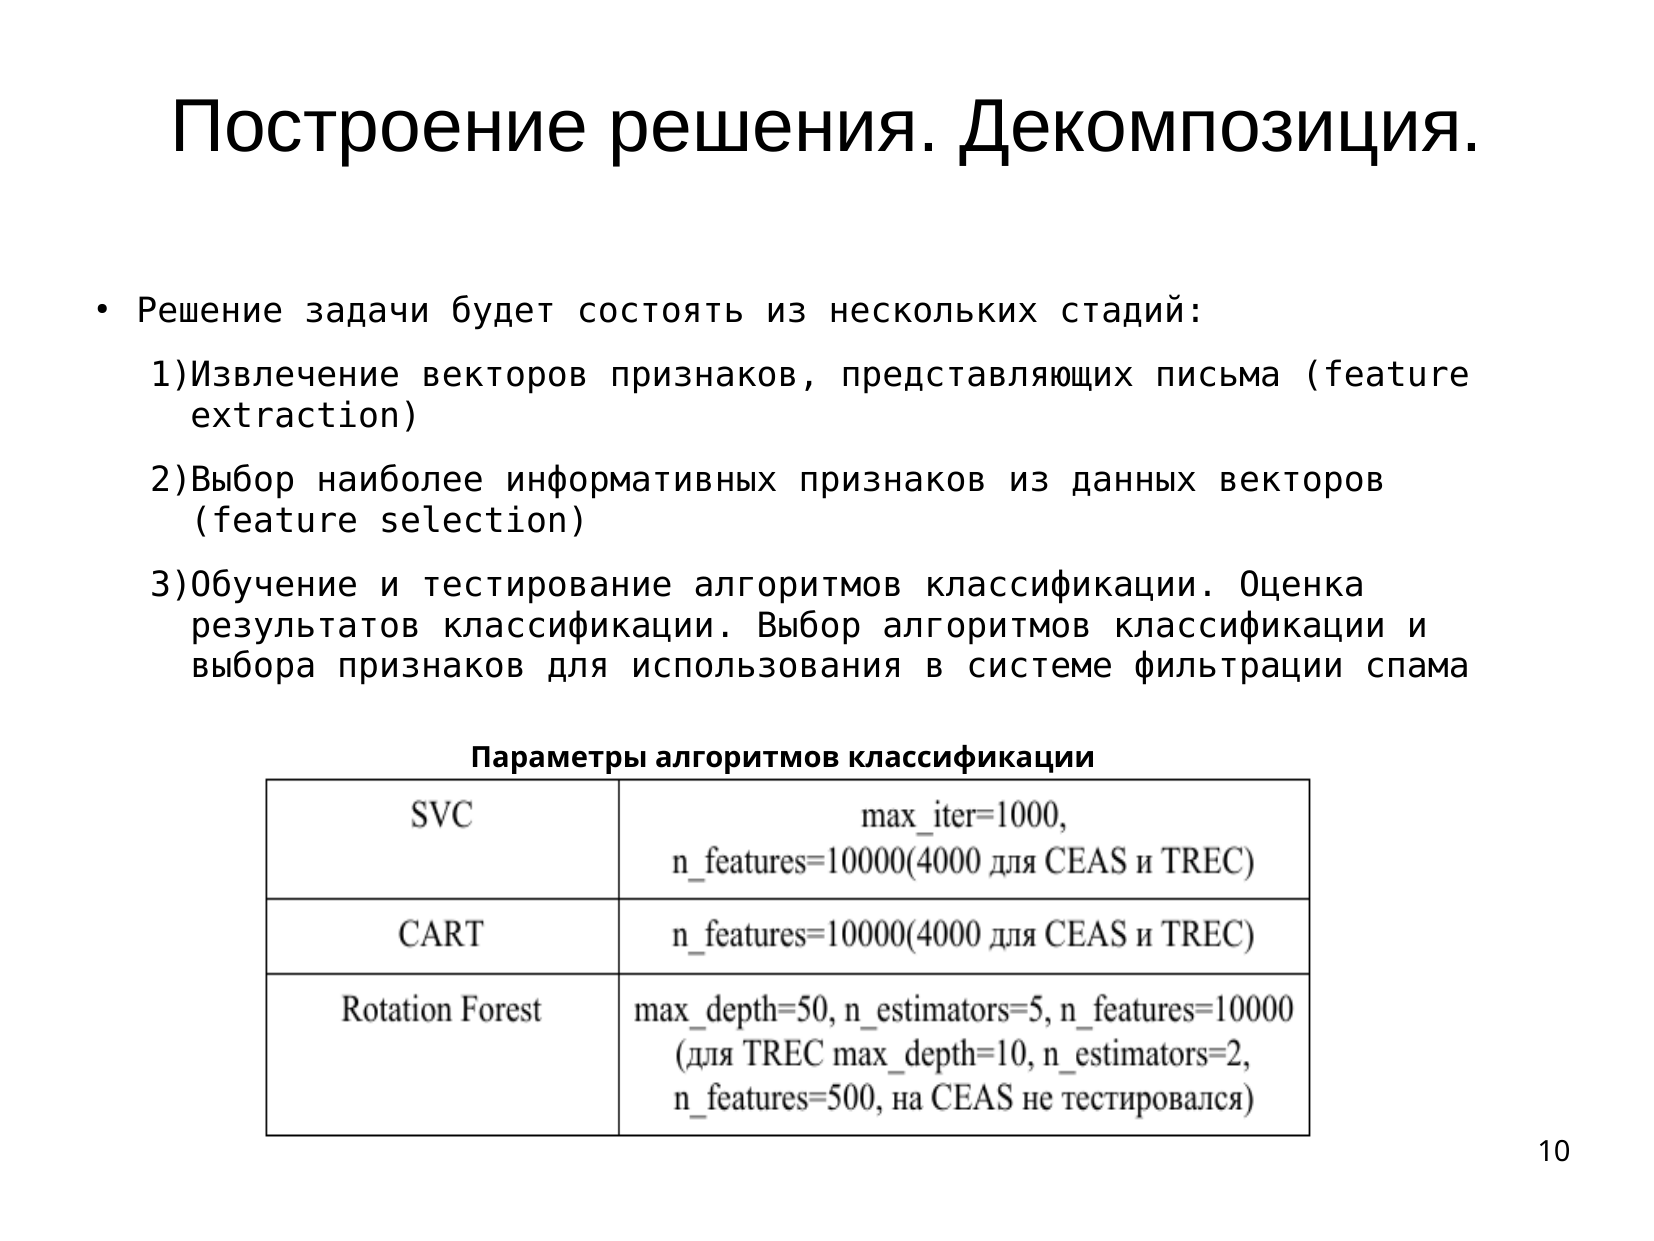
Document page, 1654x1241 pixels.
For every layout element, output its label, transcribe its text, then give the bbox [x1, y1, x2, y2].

picture [252, 769, 1325, 1145]
title Построение решения. Декомпозиция. [59, 52, 1596, 199]
text_box Параметры алгоритмов классификации [407, 728, 1160, 780]
list Решение задачи будет состоять из нескольких стадий: Извлечение векторов признаков, представляющих письма (feature extraction) Выбор наиболее информативных признаков из данных векторов (feature selection) Обучение и тестирование алгоритмов классификации. Оценка результатов классификации. Выбор алгоритмов классификации и выбора признаков для использования в системе фильтрации спама [82, 290, 1571, 691]
